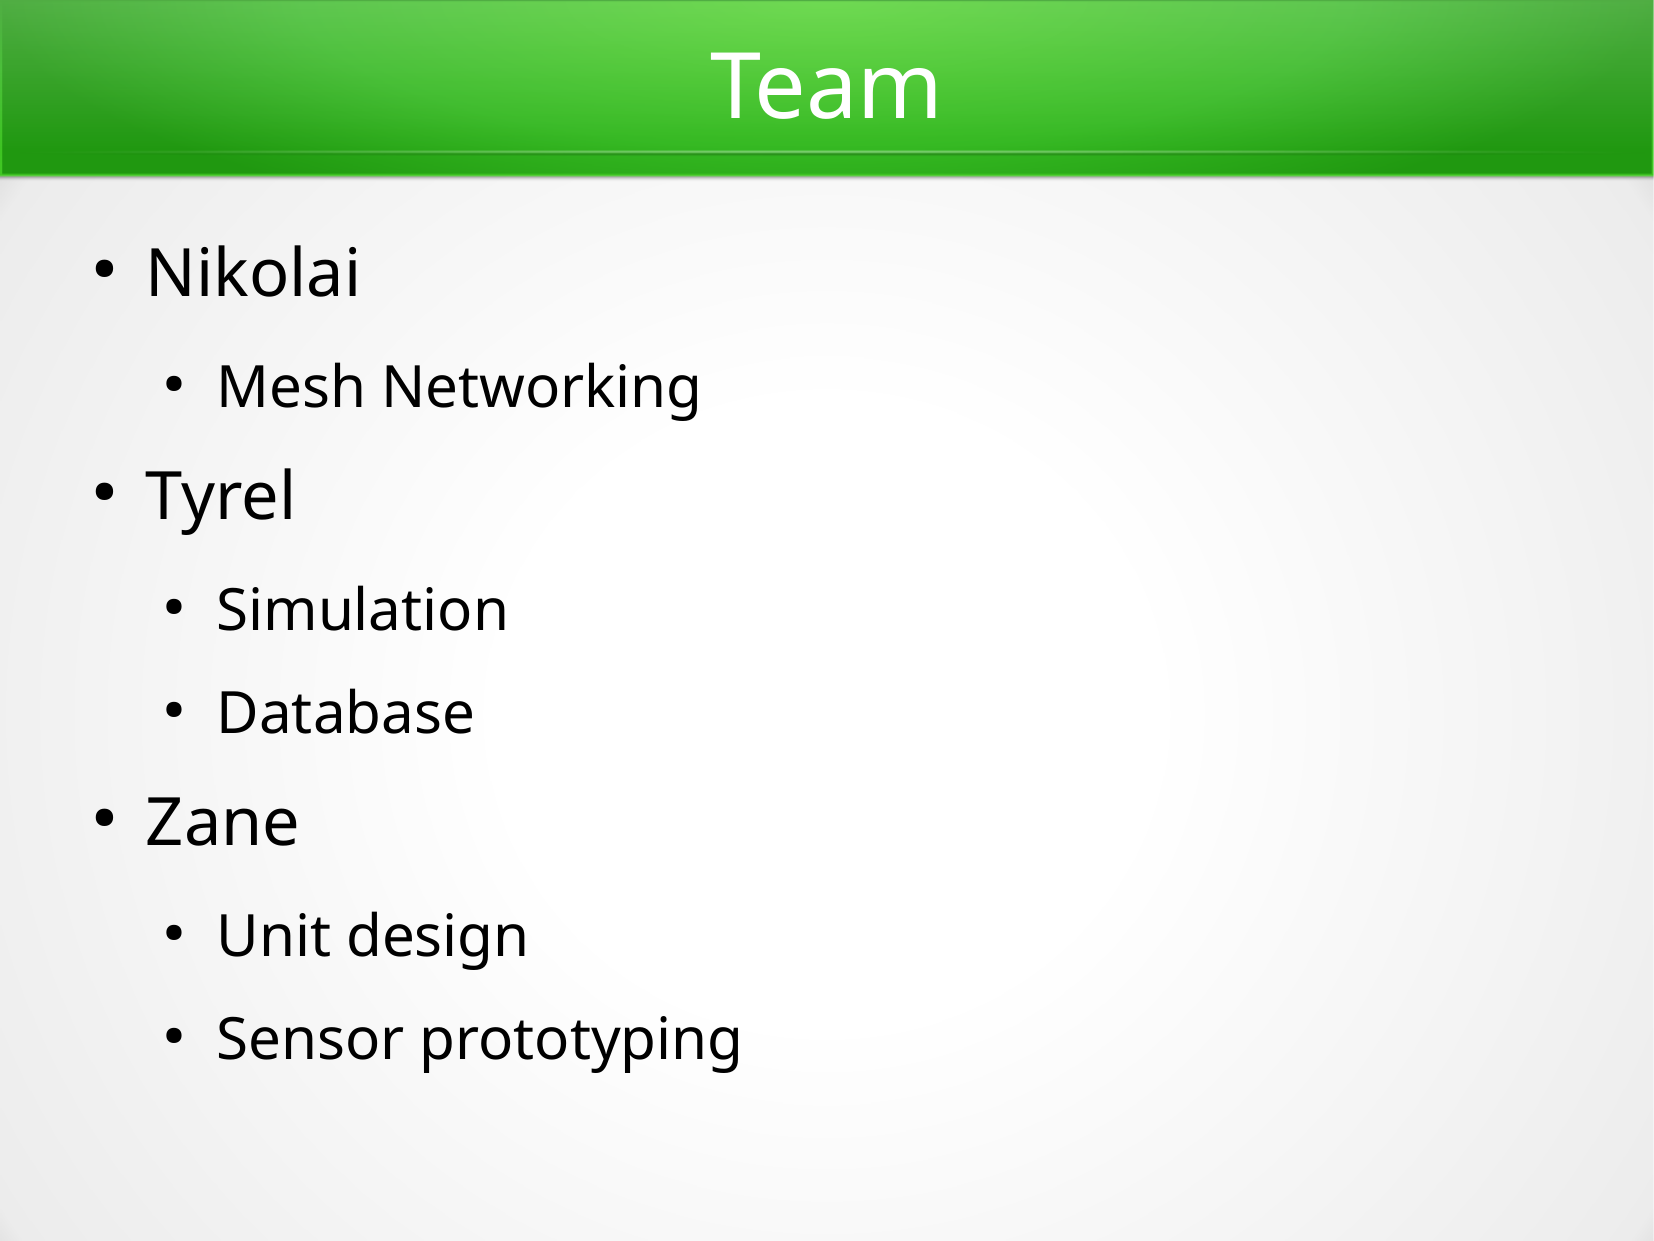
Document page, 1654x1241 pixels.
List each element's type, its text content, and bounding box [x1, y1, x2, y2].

picture [0, 0, 1654, 1241]
list Nikolai Mesh Networking Tyrel Simulation Database Zane Unit design Sensor prototyping [75, 225, 1576, 1156]
title Team [82, 11, 1571, 154]
